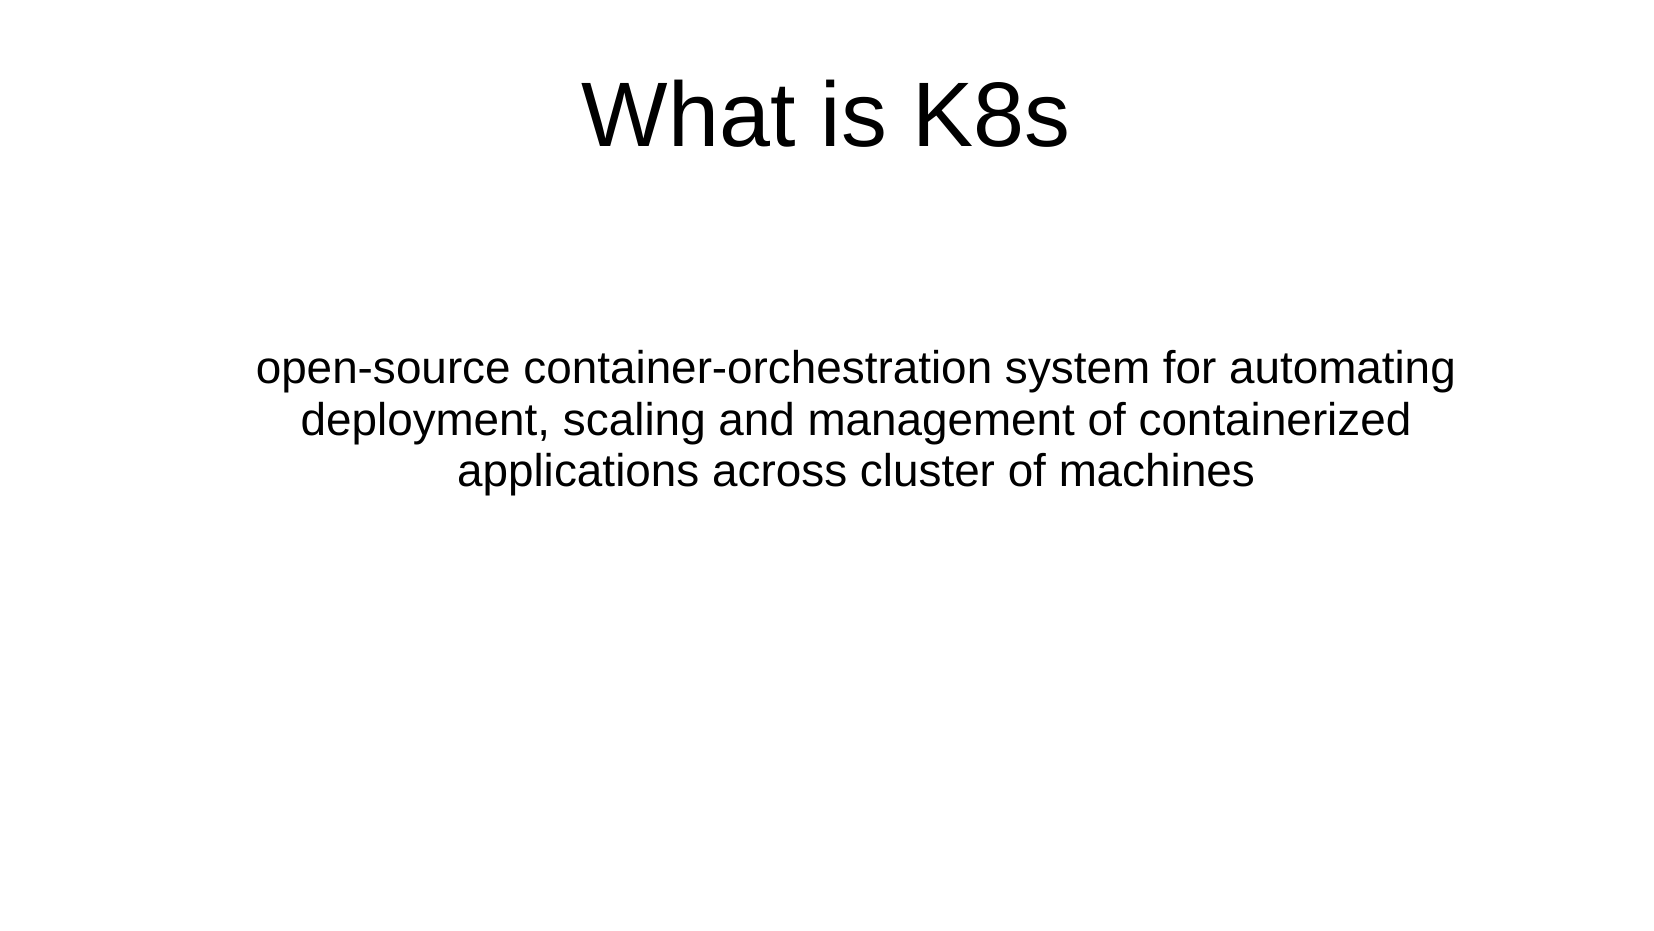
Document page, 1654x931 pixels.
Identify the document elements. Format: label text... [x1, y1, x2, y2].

title What is K8s [82, 37, 1571, 193]
list open-source container-orchestration system for automating deployment, scaling and management of containerized applications across cluster of machines [236, 342, 1477, 710]
